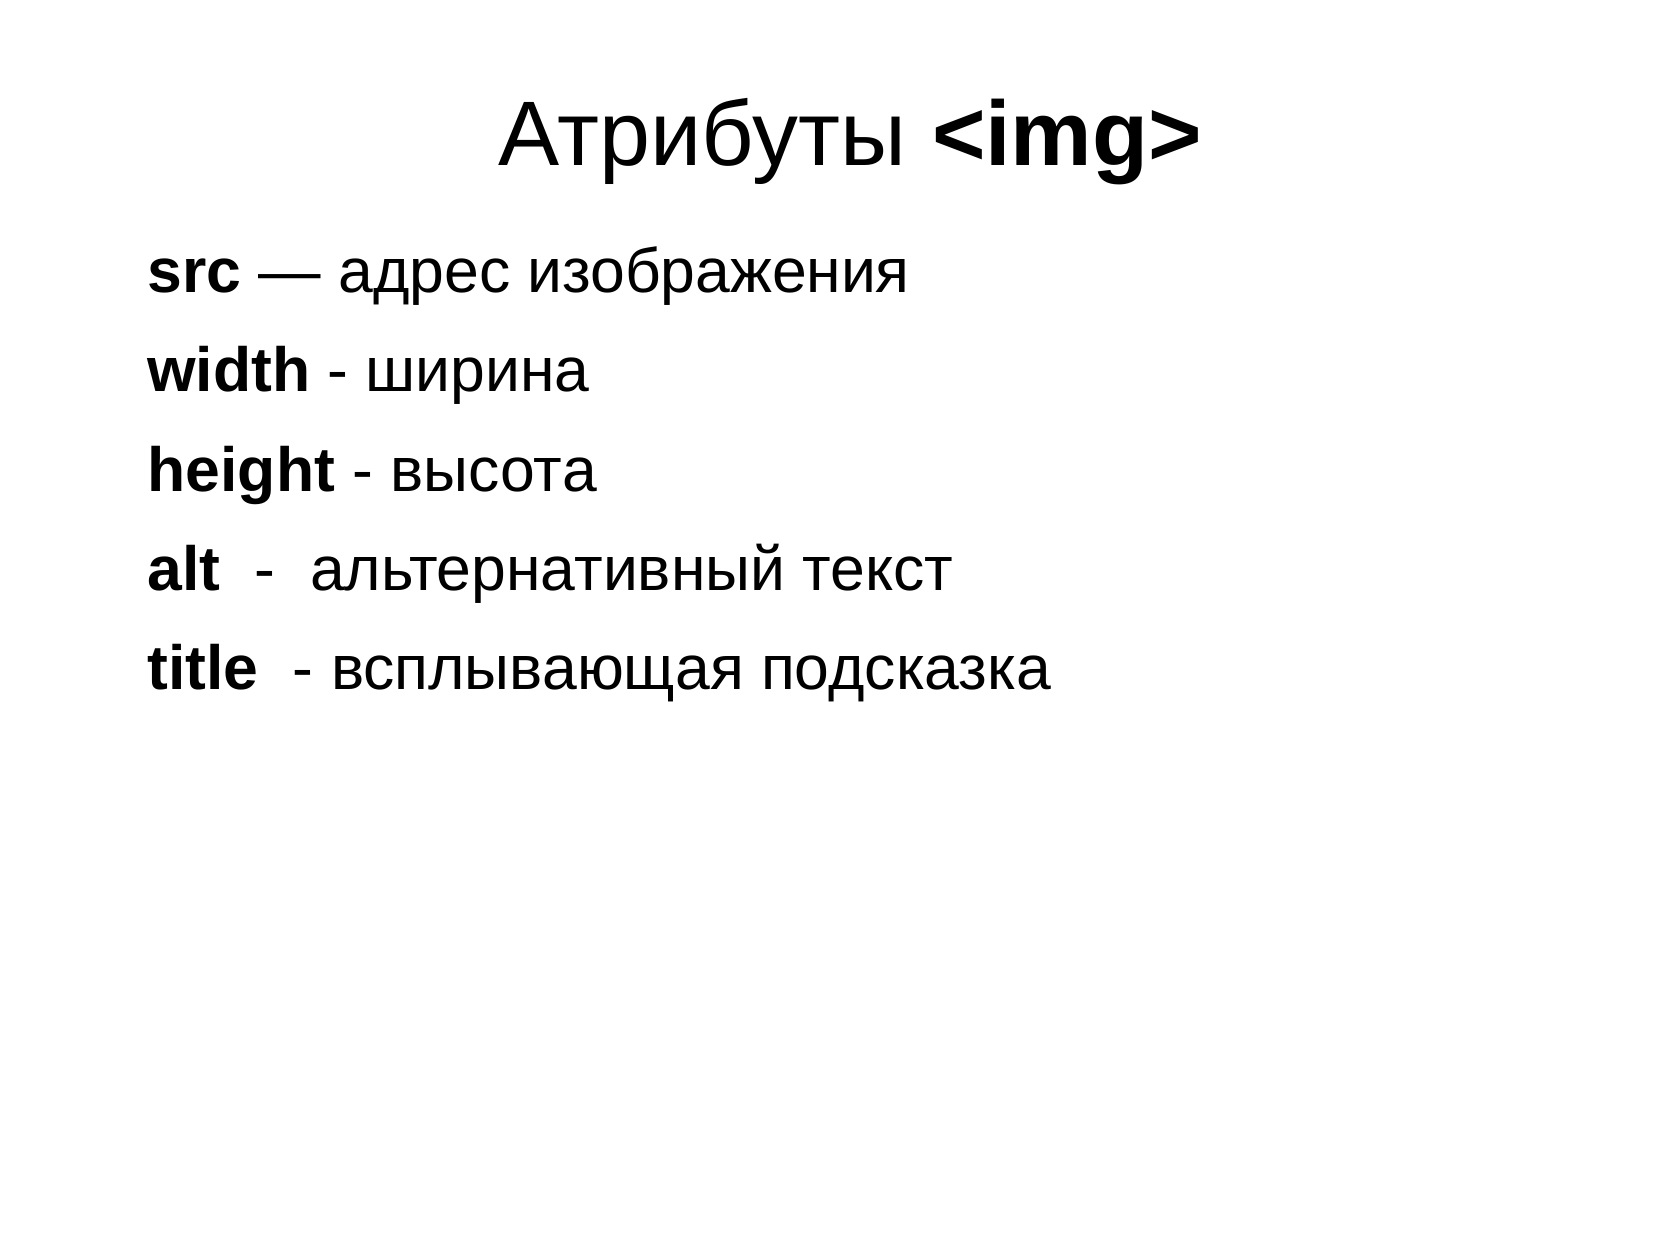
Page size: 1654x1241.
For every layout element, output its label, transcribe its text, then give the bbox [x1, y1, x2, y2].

title Атрибуты <img> [106, 74, 1595, 194]
list src — адрес изображения width - ширина height - высота alt - альтернативный текст title - всплывающая подсказка [76, 236, 1565, 811]
